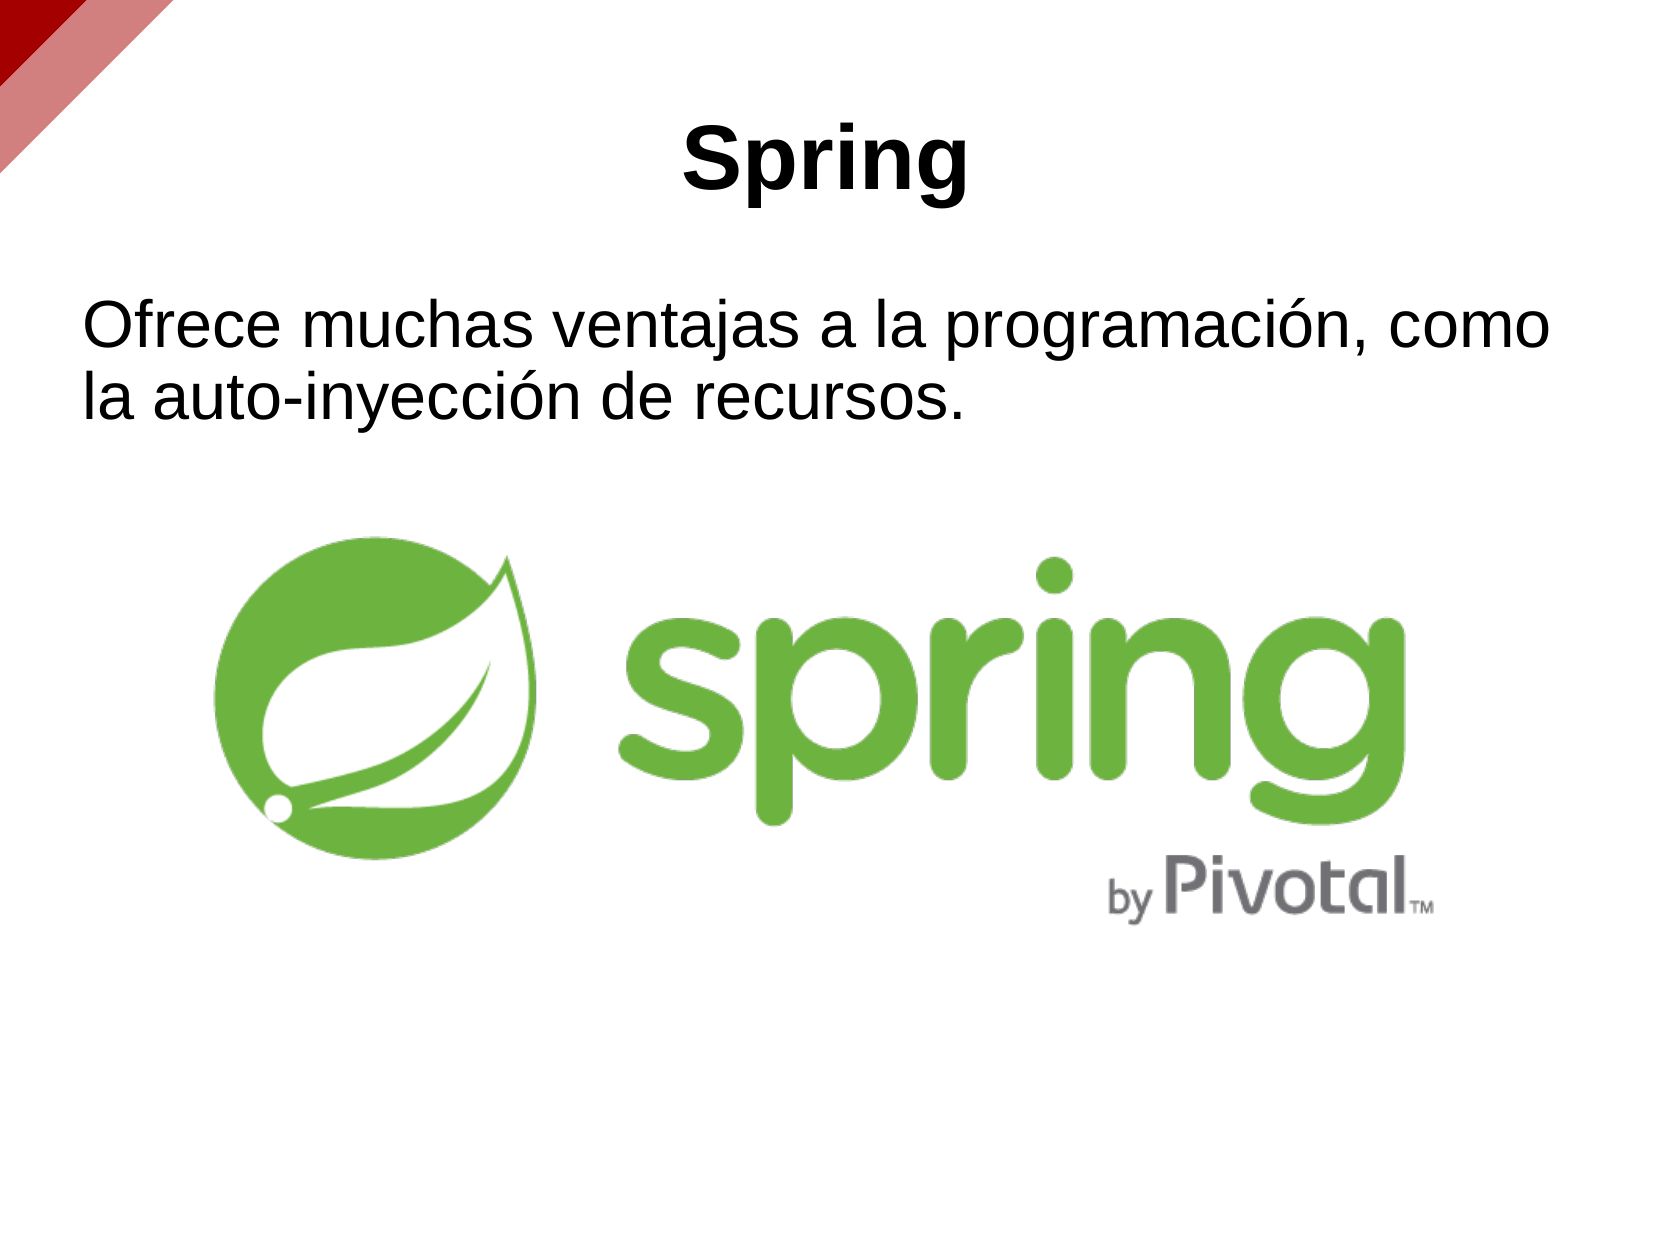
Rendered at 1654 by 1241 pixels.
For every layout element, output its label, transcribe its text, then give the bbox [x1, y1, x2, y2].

list Ofrece muchas ventajas a la programación, como la auto-inyección de recursos. [82, 290, 1571, 1010]
title Spring [82, 49, 1571, 257]
